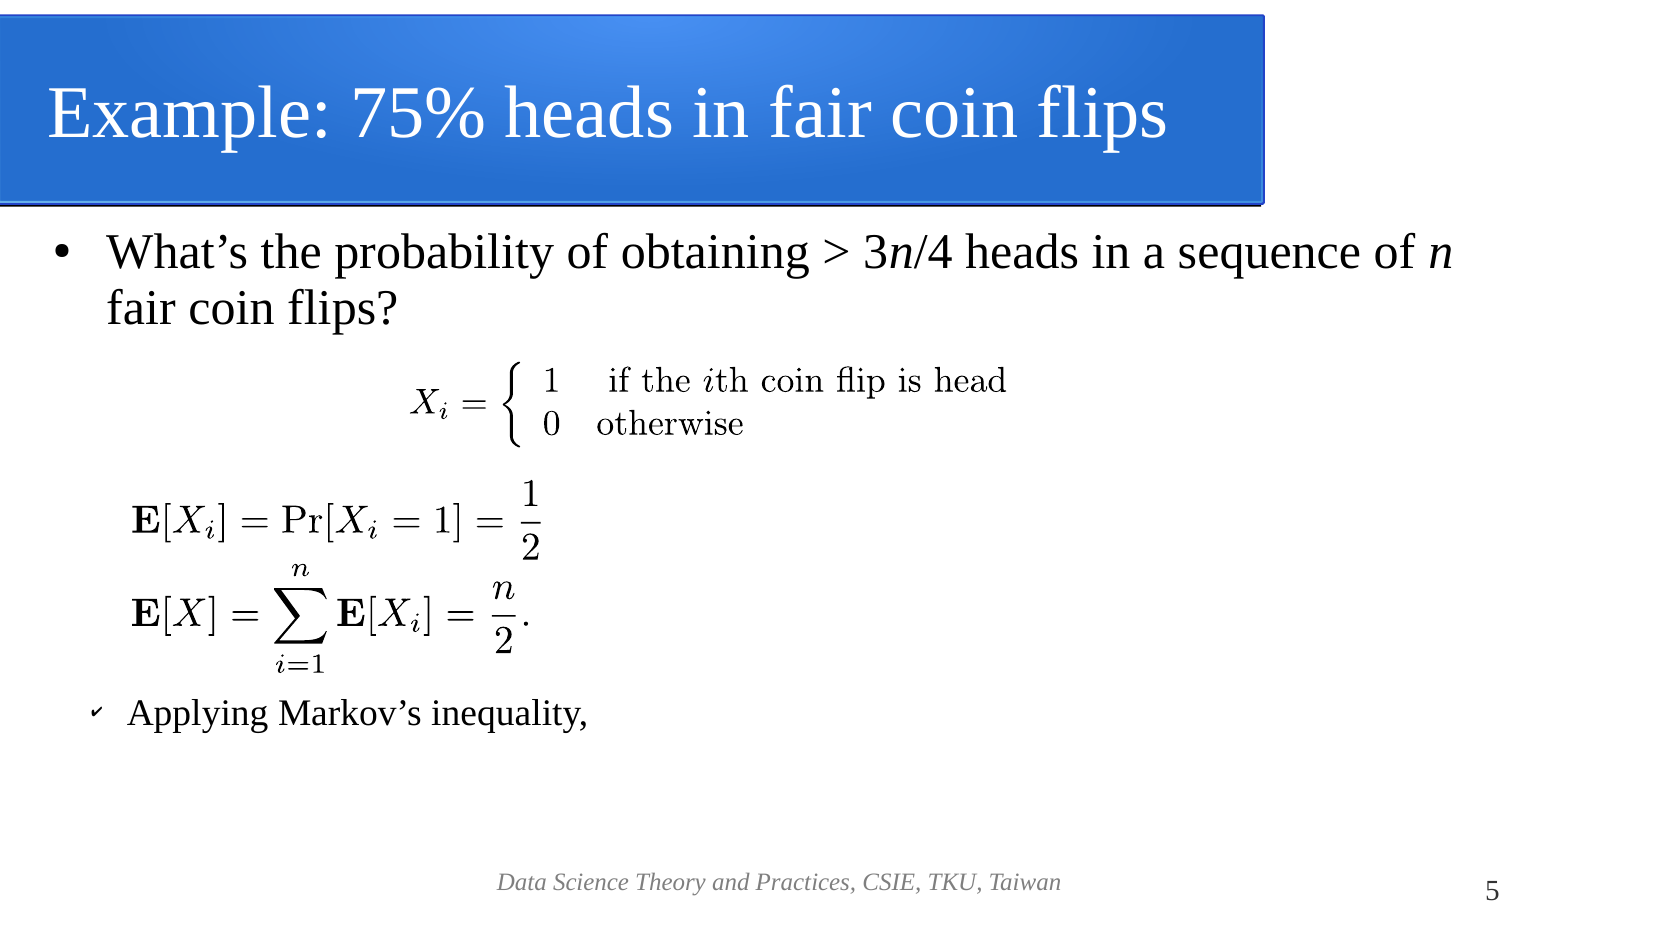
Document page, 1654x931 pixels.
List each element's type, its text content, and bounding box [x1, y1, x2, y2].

picture [407, 360, 1008, 449]
title Example: 75% heads in fair coin flips [47, 35, 1199, 189]
picture [129, 478, 543, 675]
list What’s the probability of obtaining > 3n/4 heads in a sequence of n fair coin flips? [35, 224, 1524, 764]
text_box Applying Markov’s inequality, [76, 685, 680, 745]
